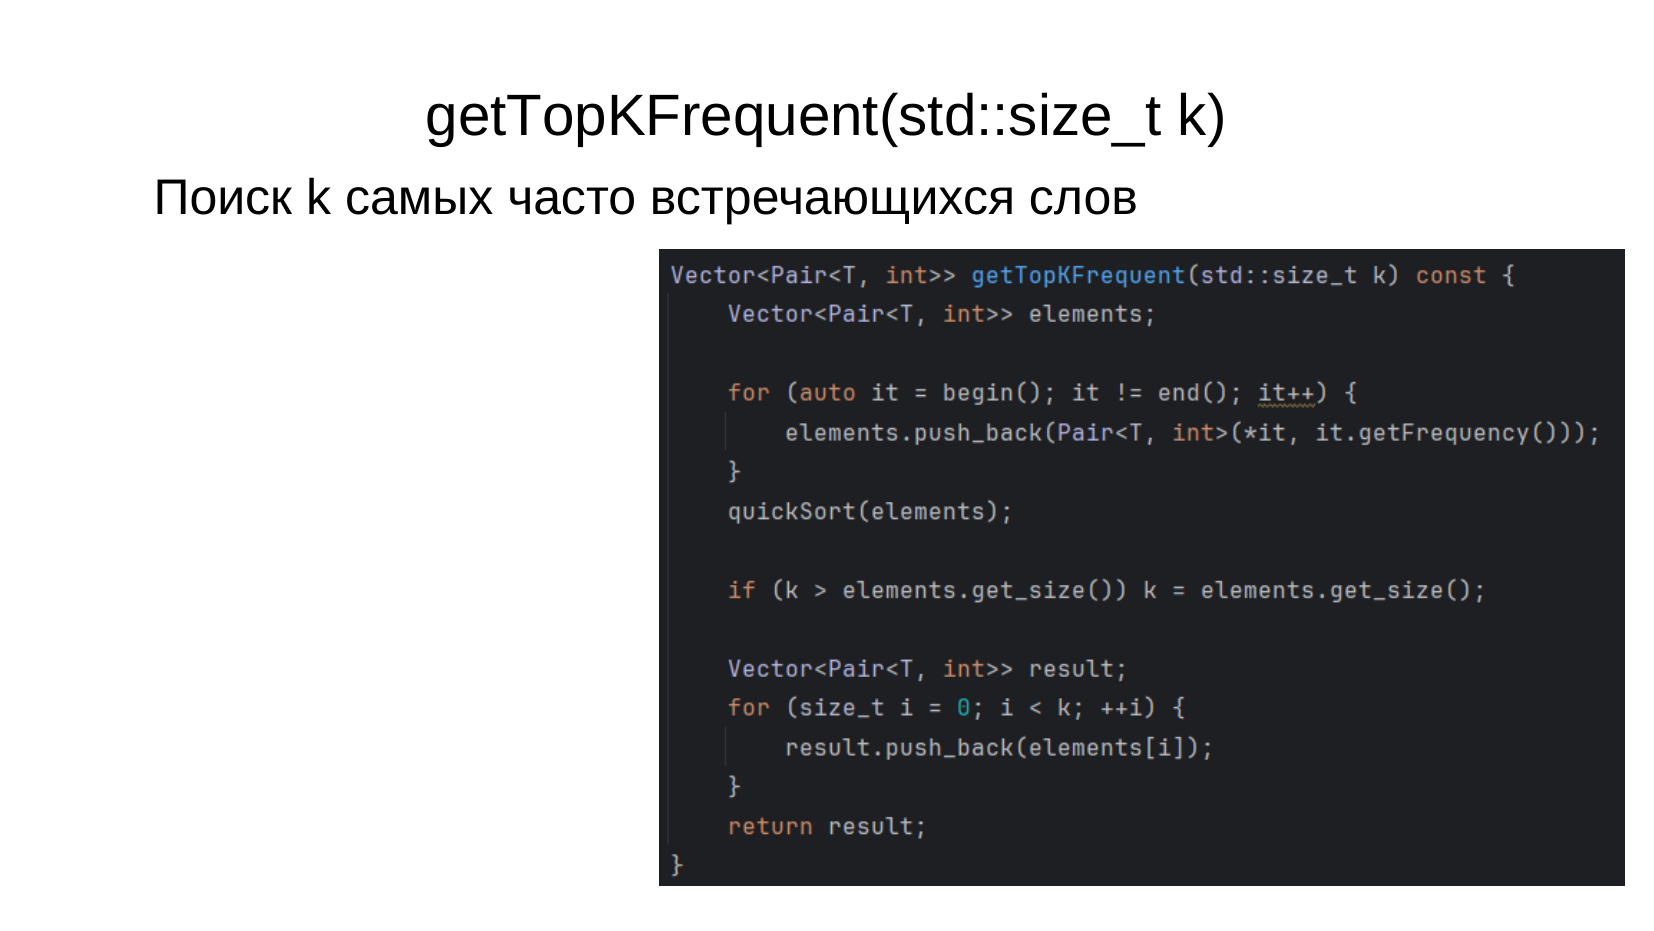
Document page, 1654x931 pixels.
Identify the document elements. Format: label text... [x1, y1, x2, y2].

picture [659, 249, 1625, 886]
list Поиск k самых часто встречающихся слов [82, 169, 1571, 709]
title getTopKFrequent(std::size_t k) [82, 37, 1571, 169]
